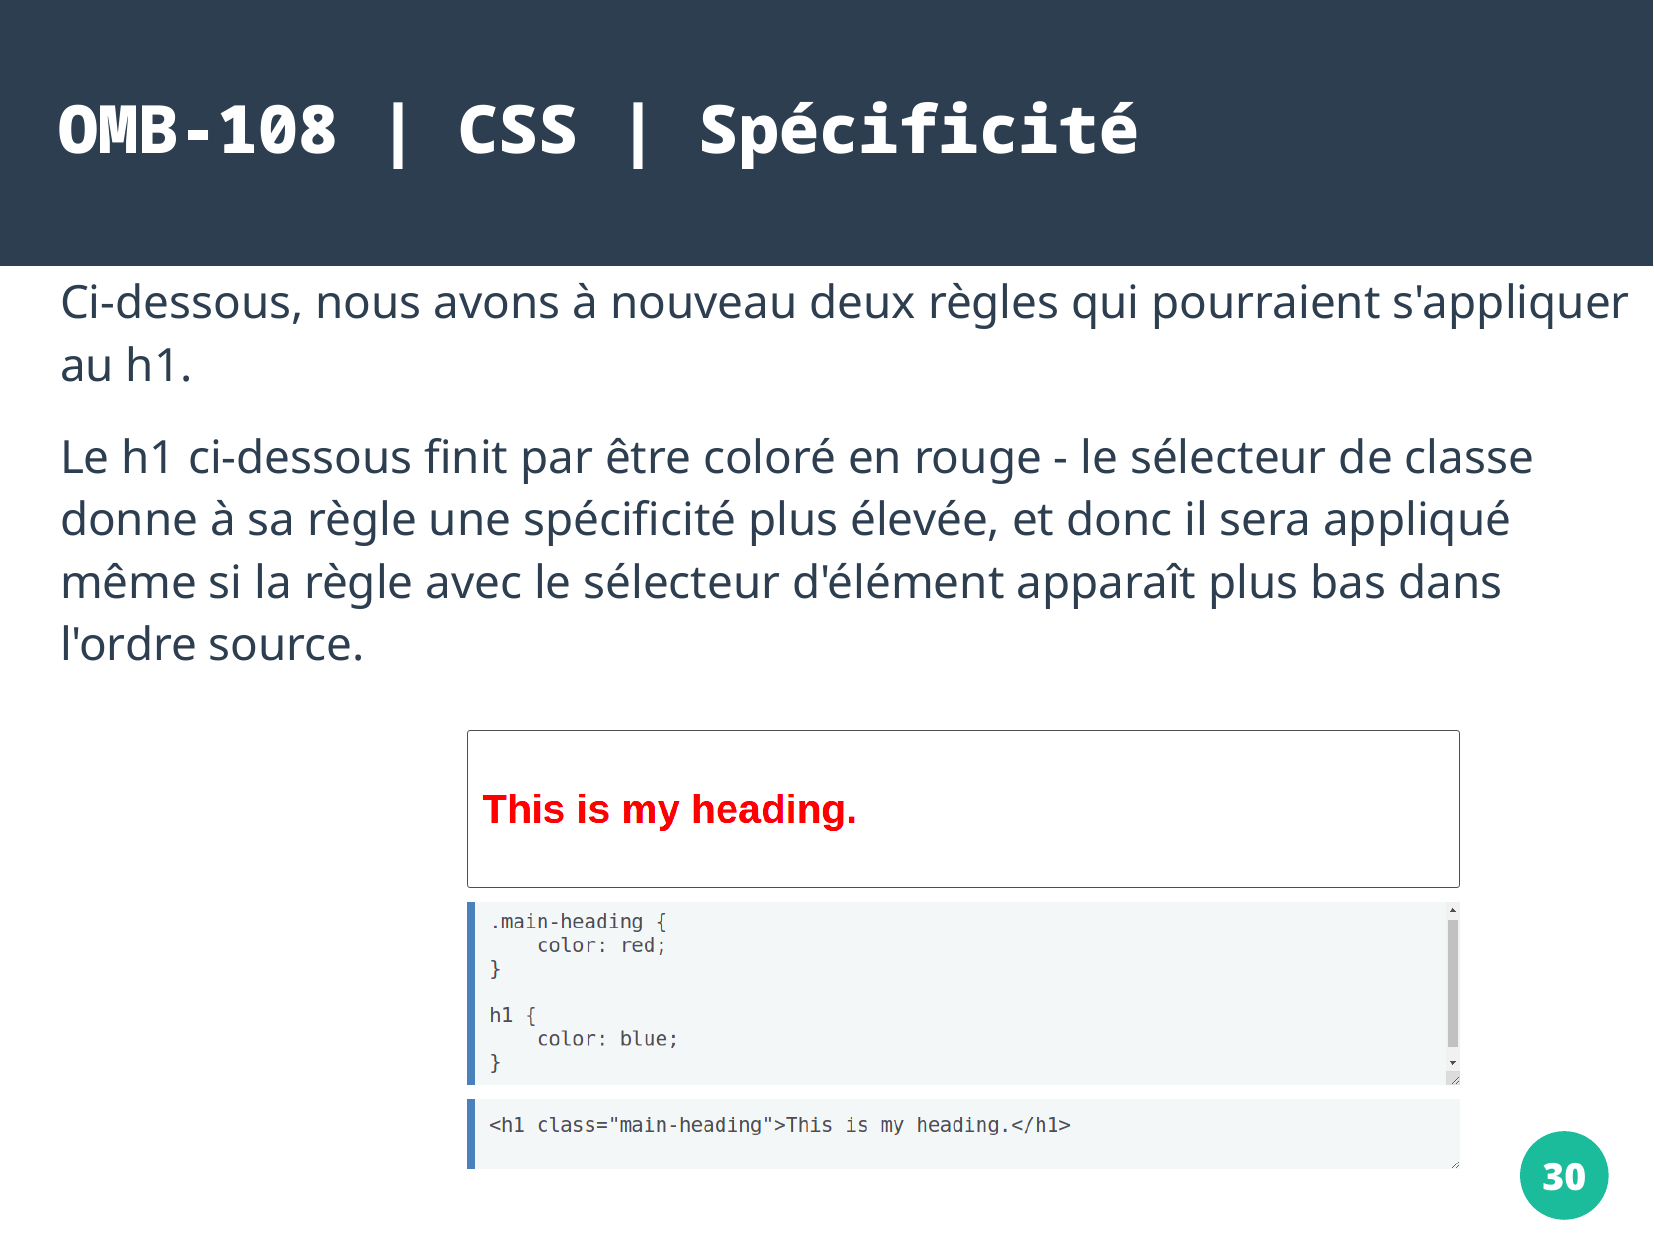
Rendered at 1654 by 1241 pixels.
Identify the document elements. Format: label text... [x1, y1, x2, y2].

list Ci-dessous, nous avons à nouveau deux règles qui pourraient s'appliquer au h1. Le h1 ci-dessous finit par être coloré en rouge - le sélecteur de classe donne à sa règle une spécificité plus élevée, et donc il sera appliqué même si la règle avec le sélecteur d'élément apparaît plus bas dans l'ordre source. [60, 270, 1636, 1231]
picture [457, 721, 1466, 1178]
title OMB-108 | CSS | Spécificité [58, 49, 1594, 207]
